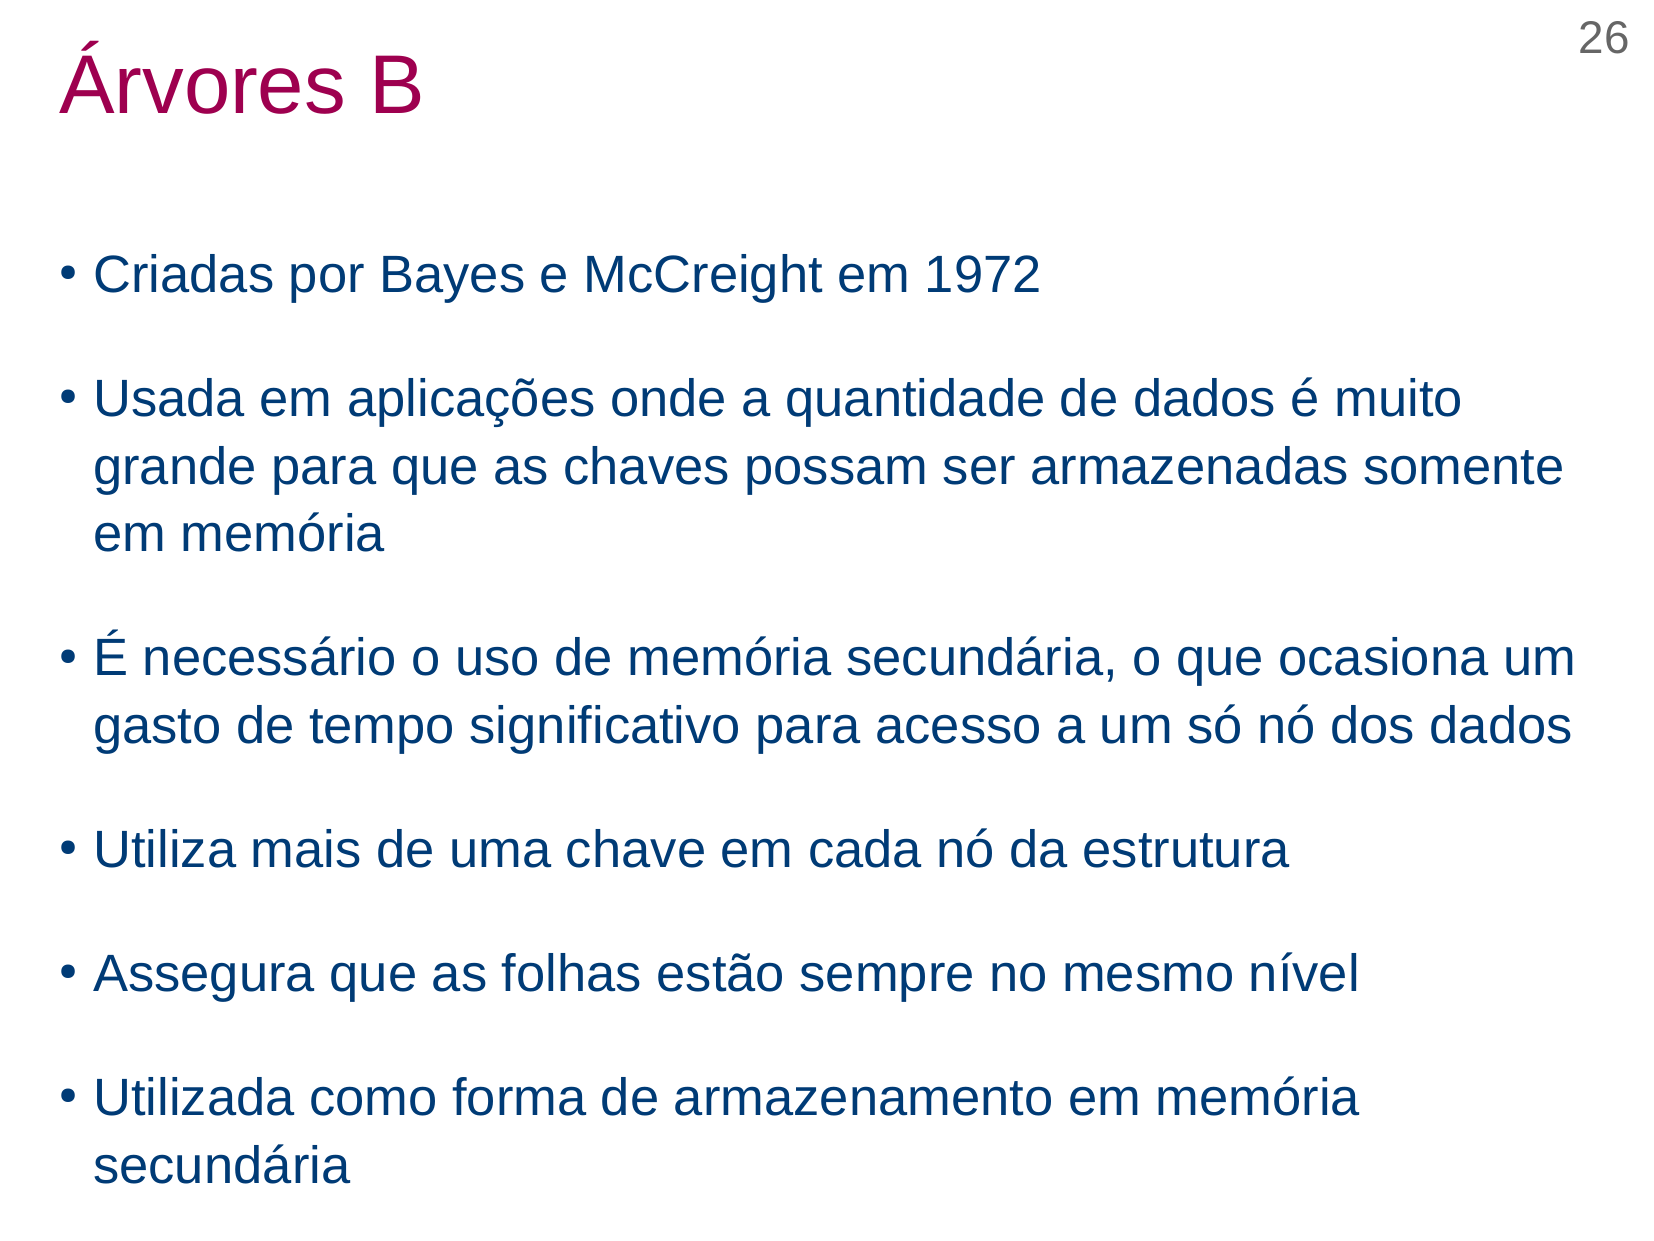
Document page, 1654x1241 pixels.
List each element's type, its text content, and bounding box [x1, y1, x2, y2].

list Criadas por Bayes e McCreight em 1972 Usada em aplicações onde a quantidade de dados é muito grande para que as chaves possam ser armazenadas somente em memória É necessário o uso de memória secundária, o que ocasiona um gasto de tempo significativo para acesso a um só nó dos dados Utiliza mais de uma chave em cada nó da estrutura Assegura que as folhas estão sempre no mesmo nível Utilizada como forma de armazenamento em memória secundária [59, 236, 1595, 1211]
title Árvores B [59, 29, 1595, 148]
